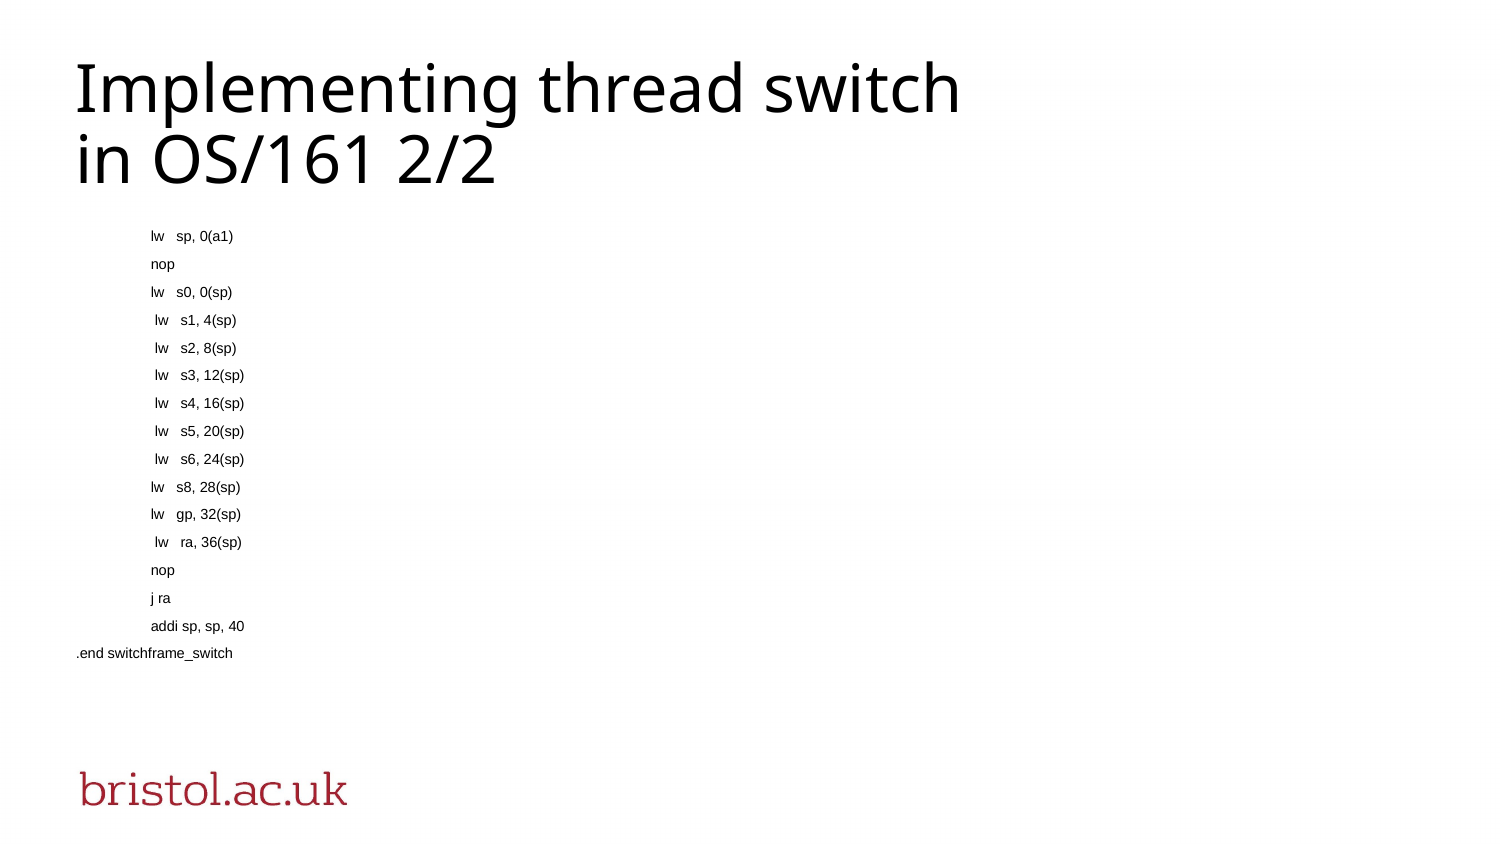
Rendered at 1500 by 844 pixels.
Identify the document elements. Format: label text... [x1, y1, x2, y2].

list lw sp, 0(a1) nop lw s0, 0(sp) lw s1, 4(sp) lw s2, 8(sp) lw s3, 12(sp) lw s4, 16(sp) lw s5, 20(sp) lw s6, 24(sp) lw s8, 28(sp) lw gp, 32(sp) lw ra, 36(sp) nop j ra addi sp, sp, 40 .end switchframe_switch [60, 224, 1440, 699]
title Implementing thread switch in OS/161 2/2 [60, 44, 1440, 209]
